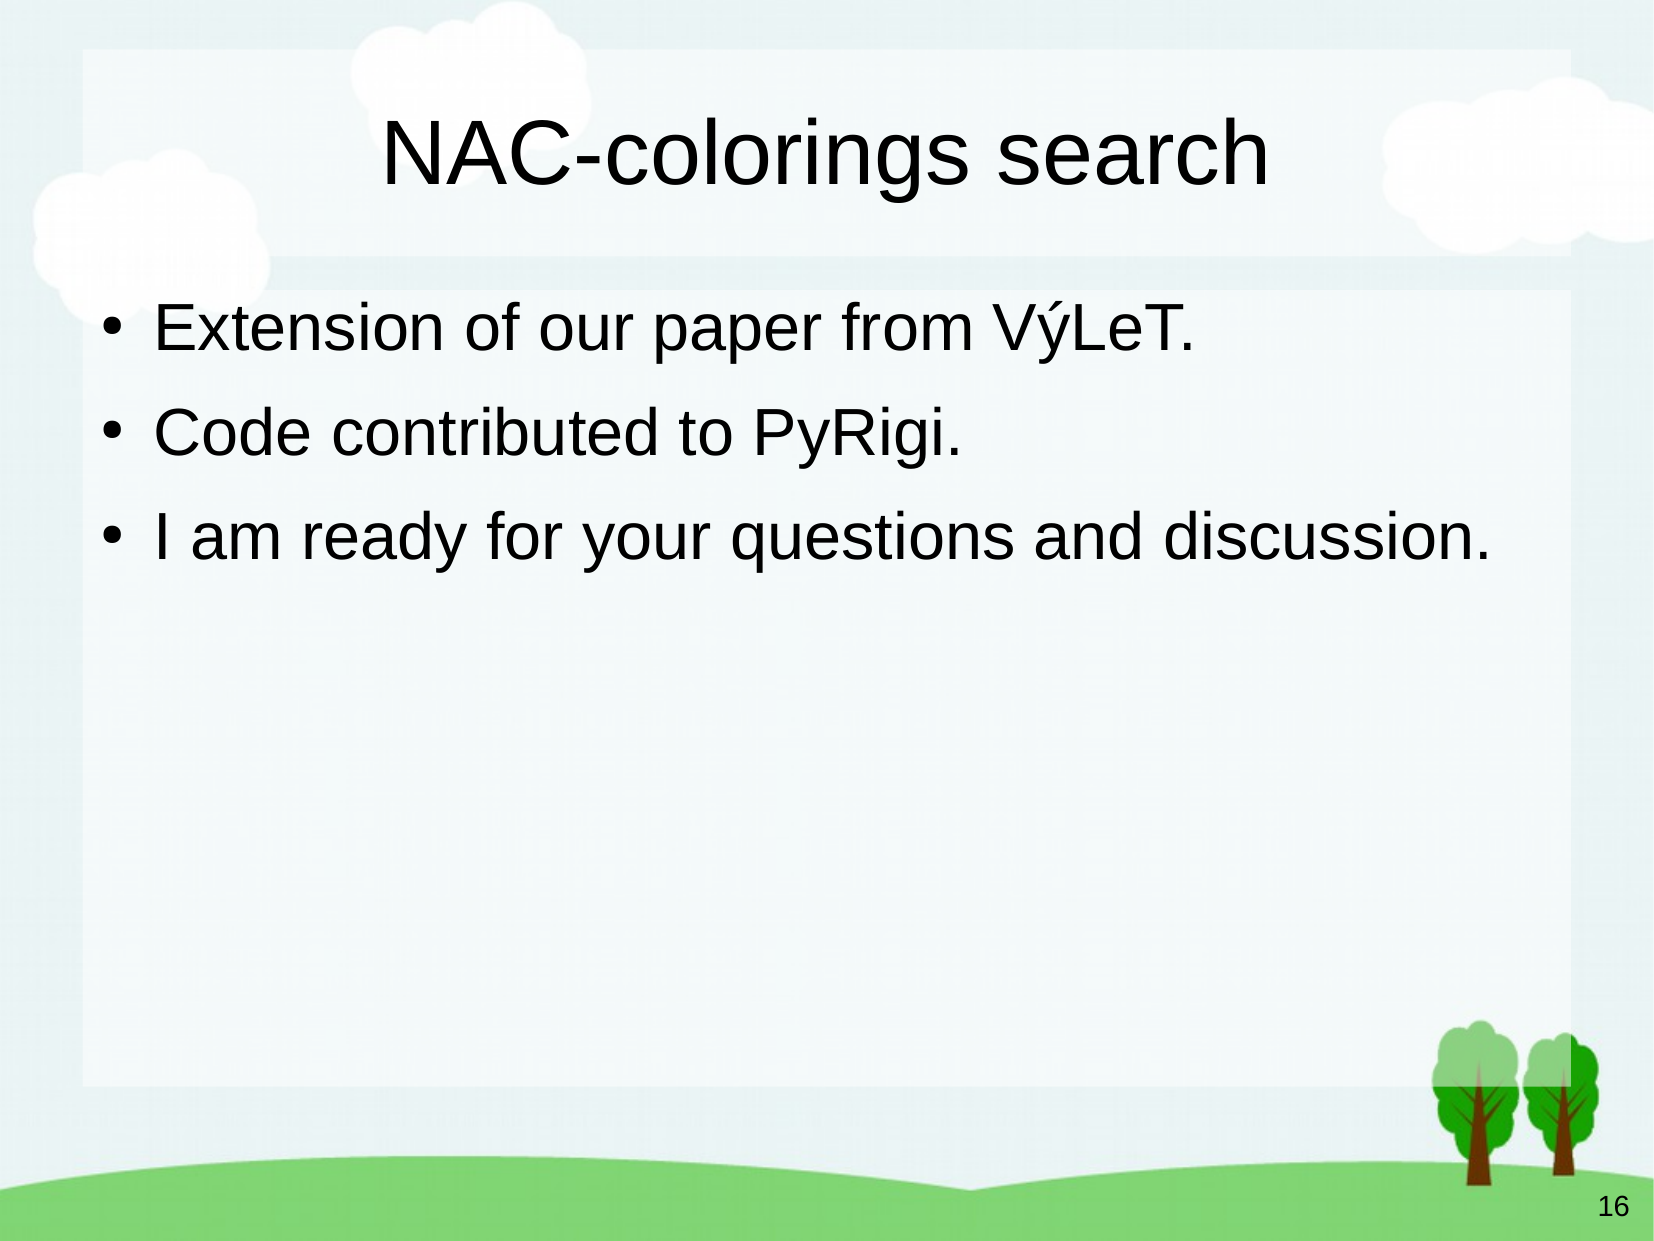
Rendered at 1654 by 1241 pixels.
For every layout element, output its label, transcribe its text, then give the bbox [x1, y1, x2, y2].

picture [0, 0, 1654, 1241]
list Extension of our paper from VýLeT. Code contributed to PyRigi. I am ready for your questions and discussion. [82, 290, 1571, 1087]
title NAC-colorings search [82, 49, 1571, 257]
